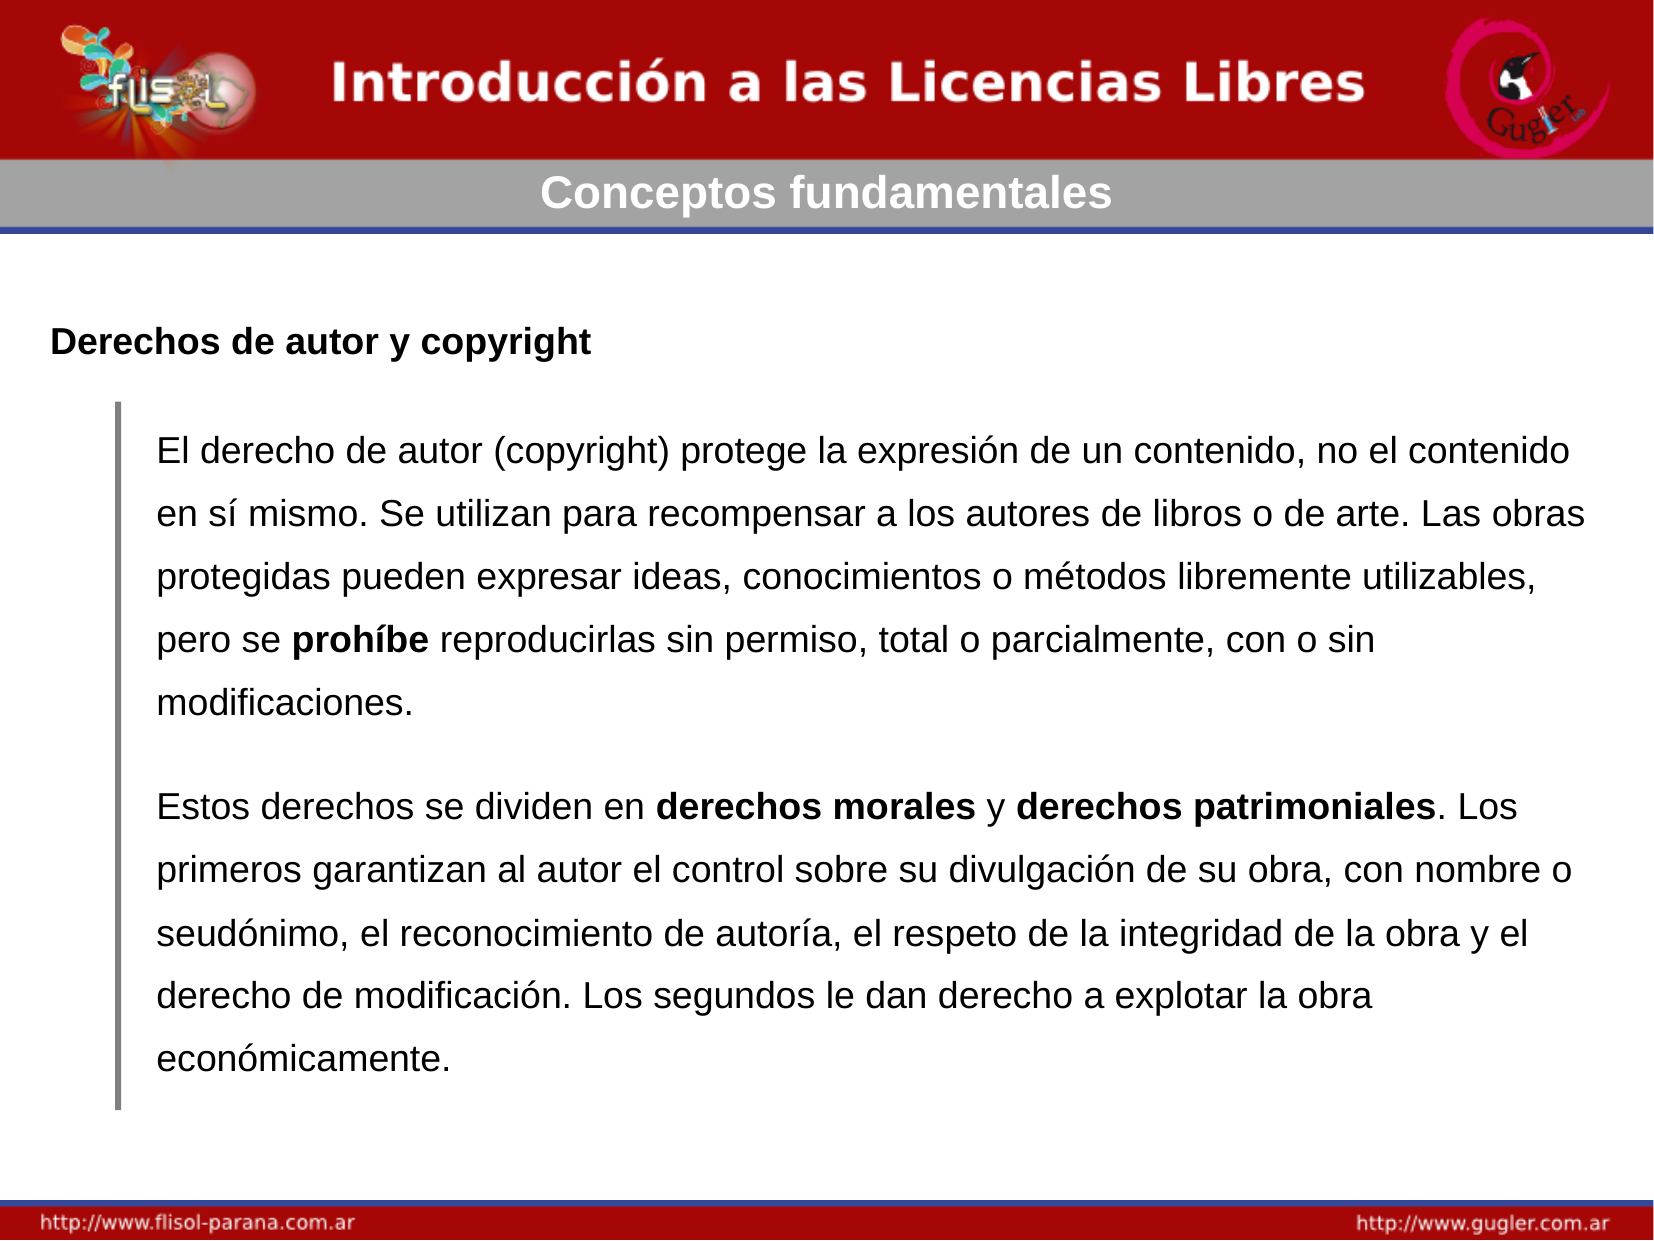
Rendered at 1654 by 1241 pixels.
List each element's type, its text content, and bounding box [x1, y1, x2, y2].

picture [0, 226, 1654, 234]
picture [0, 1200, 1654, 1241]
text_box El derecho de autor (copyright) protege la expresión de un contenido, no el contenido en sí mismo. Se utilizan para recompensar a los autores de libros o de arte. Las obras protegidas pueden expresar ideas, conocimientos o métodos libremente utilizables, pero se prohíbe reproducirlas sin permiso, total o parcialmente, con o sin modificaciones. Estos derechos se dividen en derechos morales y derechos patrimoniales. Los primeros garantizan al autor el control sobre su divulgación de su obra, con nombre o seudónimo, el reconocimiento de autoría, el respeto de la integridad de la obra y el derecho de modificación. Los segundos le dan derecho a explotar la obra económicamente. [141, 401, 1630, 1067]
text_box Conceptos fundamentales [0, 159, 1654, 226]
picture [0, 0, 1654, 159]
text_box Derechos de autor y copyright [35, 312, 1619, 370]
